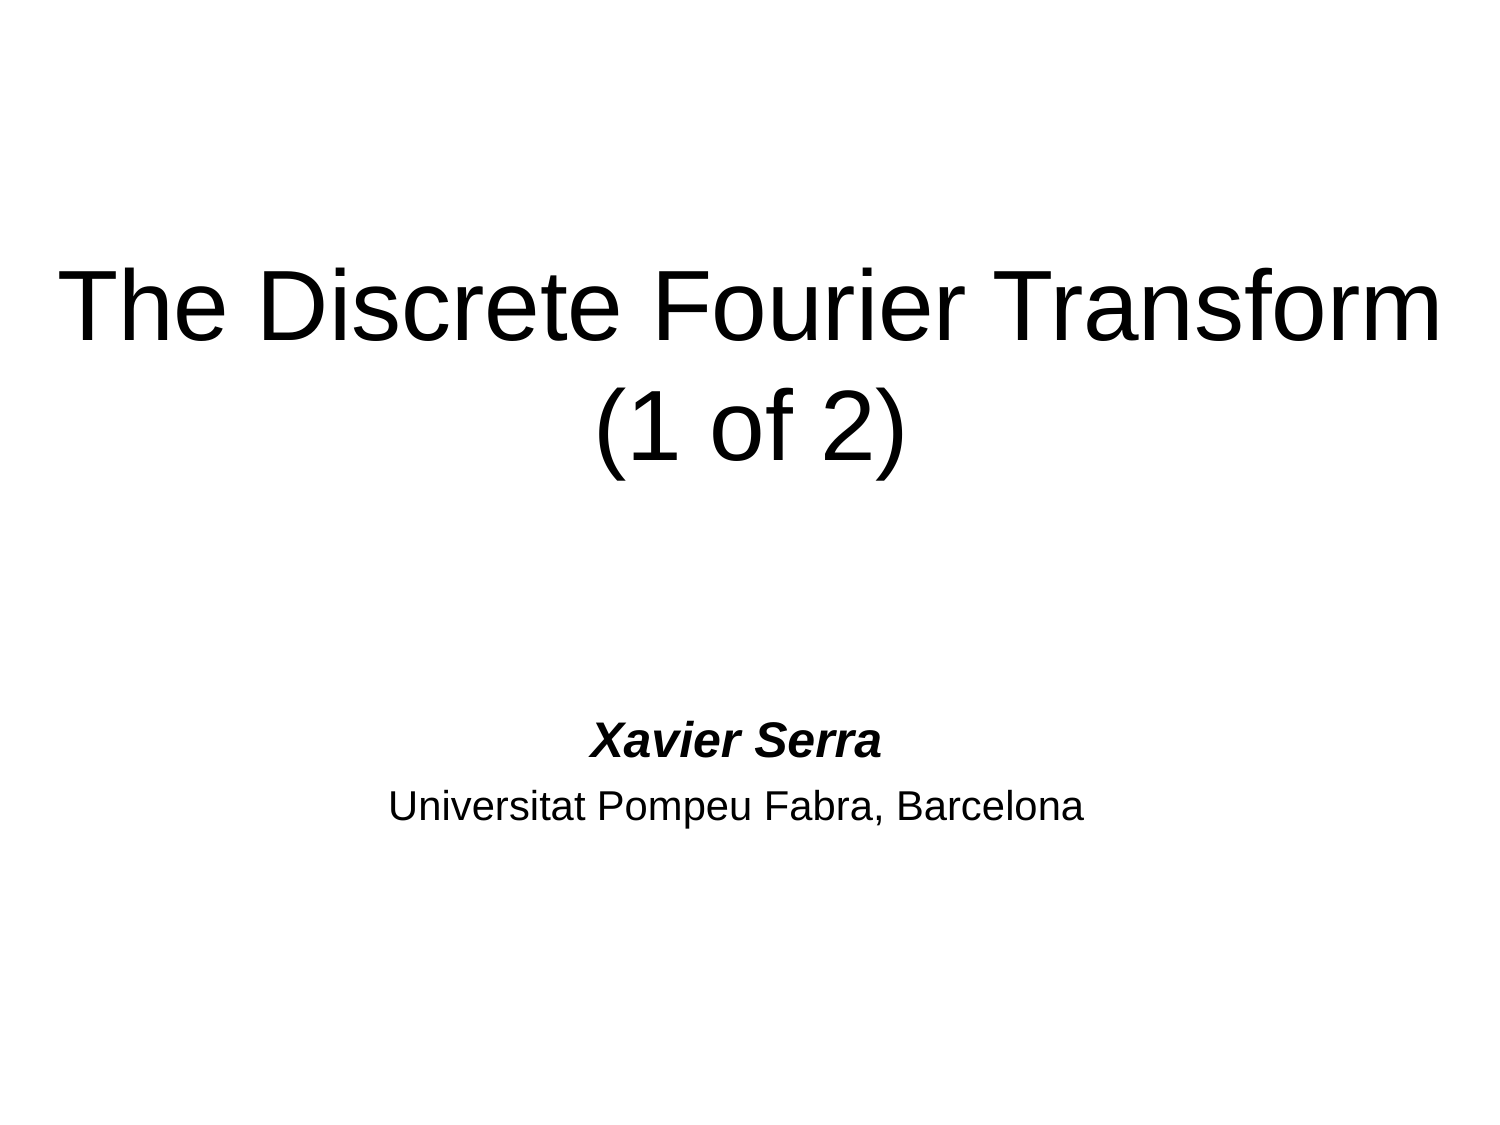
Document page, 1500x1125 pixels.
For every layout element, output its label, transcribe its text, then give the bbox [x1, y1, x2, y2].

title The Discrete Fourier Transform (1 of 2) [23, 90, 1479, 631]
text_box Xavier Serra Universitat Pompeu Fabra, Barcelona [280, 705, 1193, 975]
